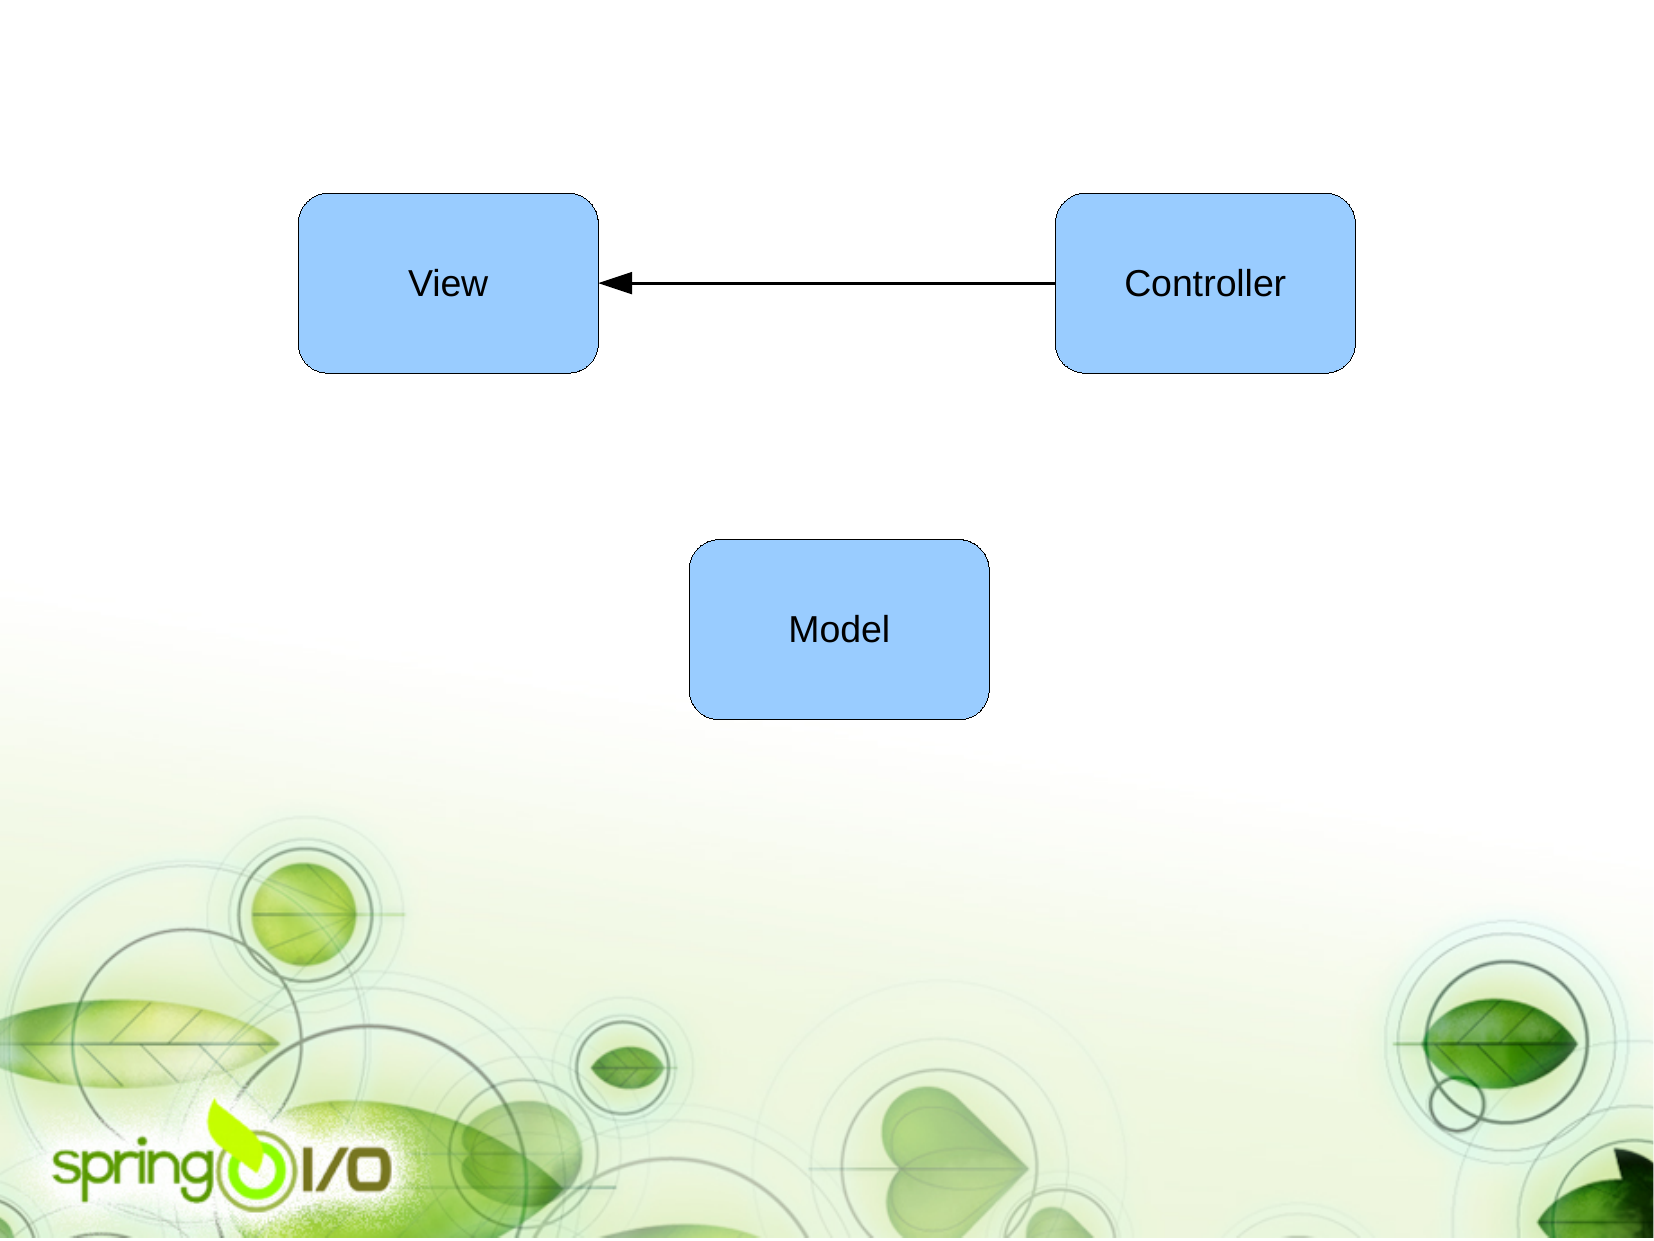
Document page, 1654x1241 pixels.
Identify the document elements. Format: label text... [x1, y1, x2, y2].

picture [0, 0, 1654, 1238]
text_box View [298, 193, 599, 374]
text_box Controller [1055, 193, 1356, 374]
text_box Model [689, 539, 990, 720]
